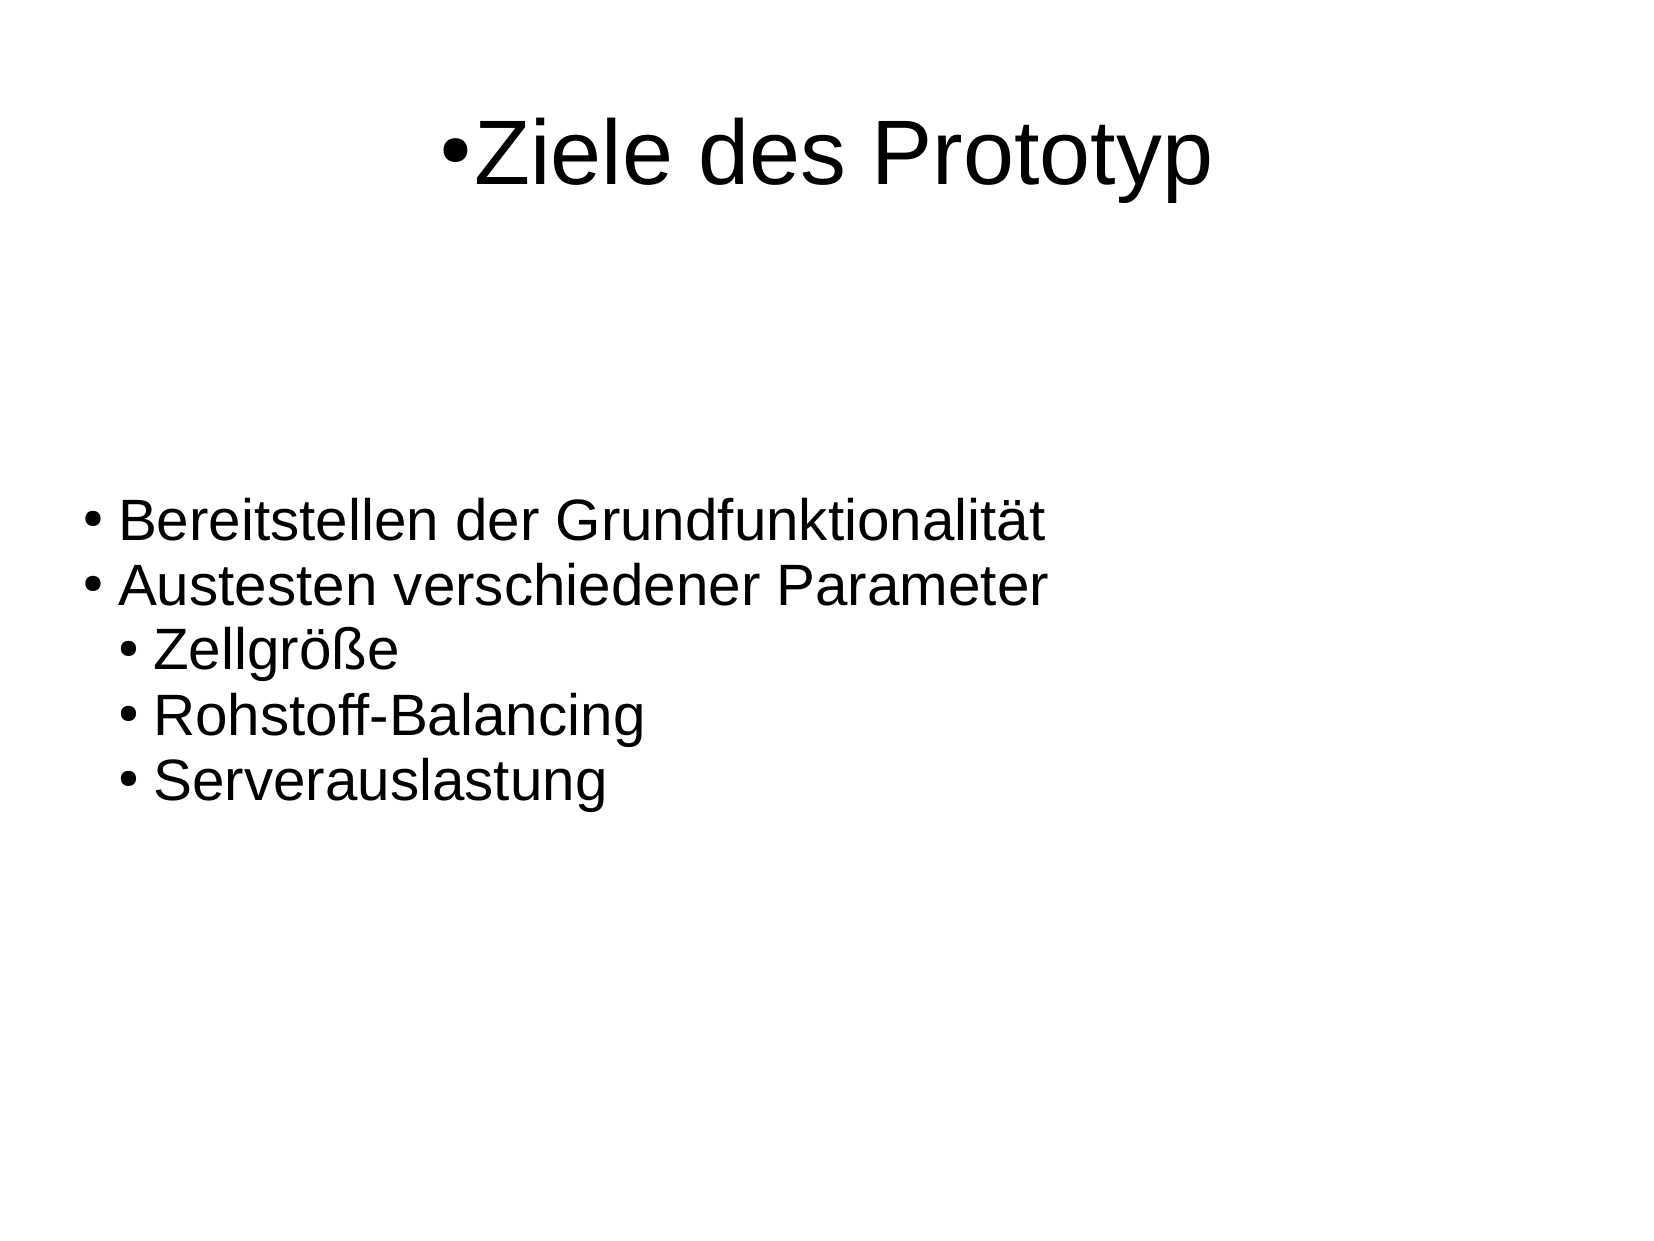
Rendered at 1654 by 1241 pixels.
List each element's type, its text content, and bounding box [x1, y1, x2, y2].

subtitle Bereitstellen der Grundfunktionalität Austesten verschiedener Parameter Zellgröße Rohstoff-Balancing Serverauslastung [82, 290, 1571, 1010]
title Ziele des Prototyp [82, 49, 1571, 257]
